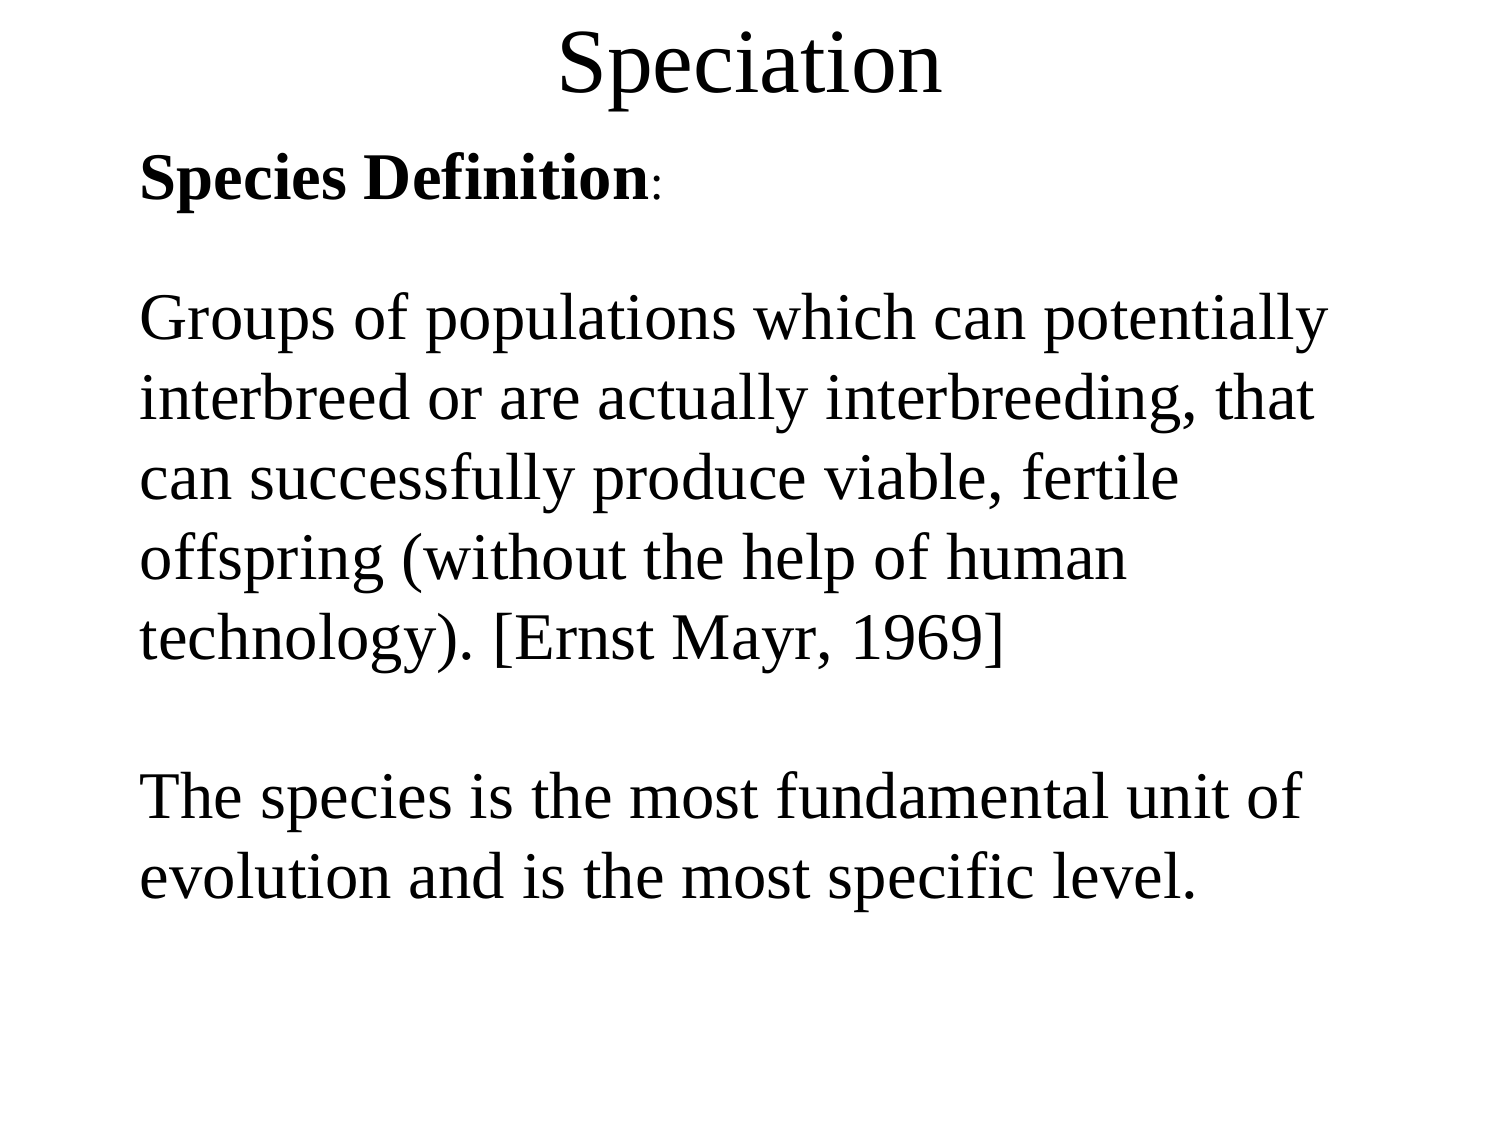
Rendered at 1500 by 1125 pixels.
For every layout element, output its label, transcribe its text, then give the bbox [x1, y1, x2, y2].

title Speciation [112, 0, 1388, 119]
text_box Species Definition: Groups of populations which can potentially interbreed or are actually interbreeding, that can successfully produce viable, fertile offspring (without the help of human technology). [Ernst Mayr, 1969] The species is the most fundamental unit of evolution and is the most specific level. [125, 124, 1376, 1080]
